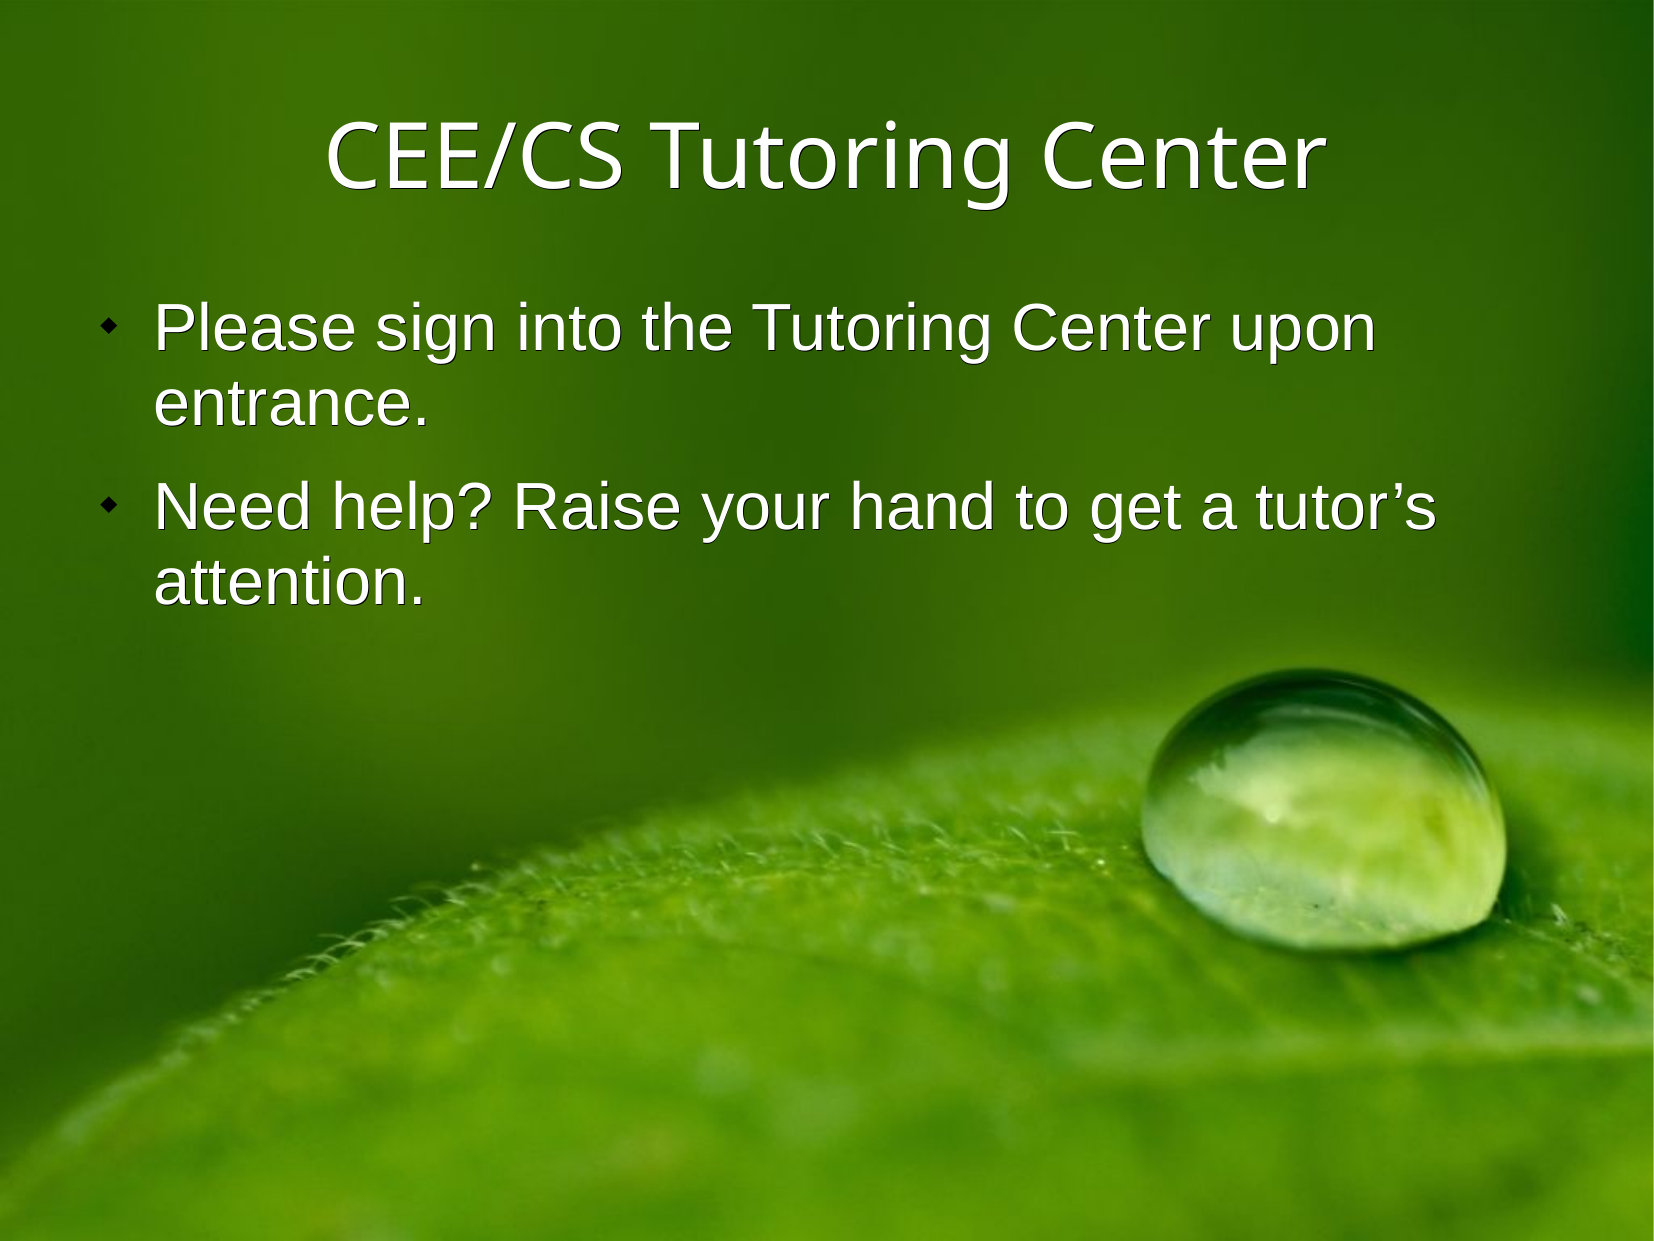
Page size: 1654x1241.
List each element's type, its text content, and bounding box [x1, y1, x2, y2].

title CEE/CS Tutoring Center [82, 49, 1571, 257]
list Please sign into the Tutoring Center upon entrance. Need help? Raise your hand to get a tutor’s attention. [82, 290, 1571, 1010]
picture [0, 0, 1654, 1241]
